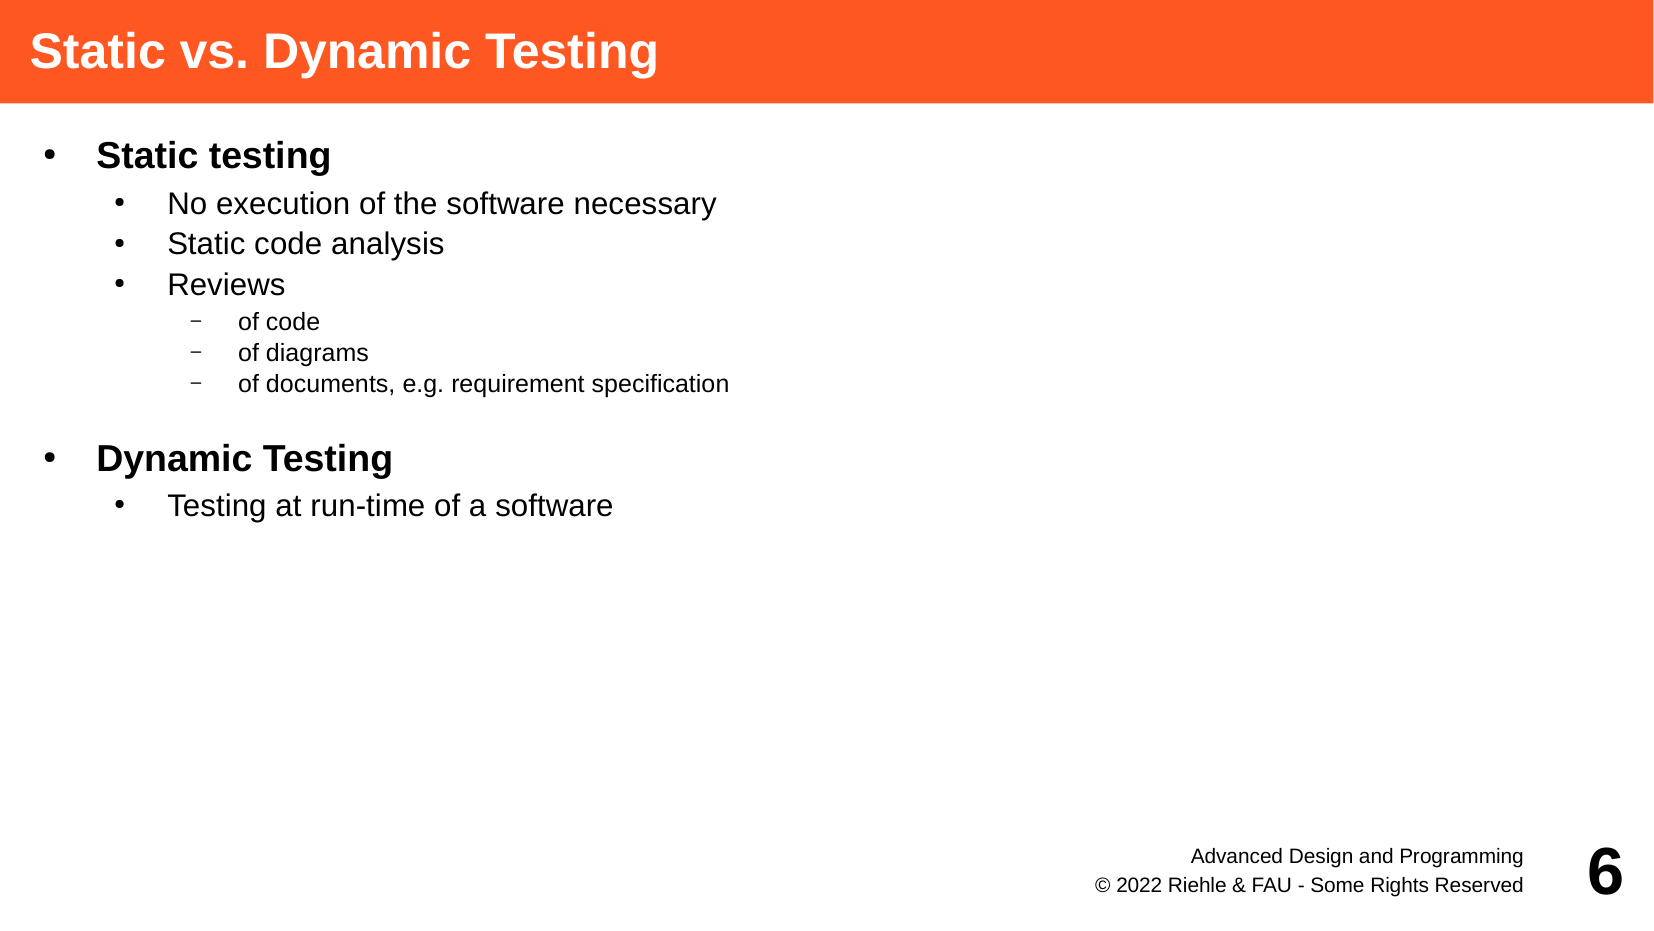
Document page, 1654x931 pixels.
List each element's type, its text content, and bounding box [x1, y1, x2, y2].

title Static vs. Dynamic Testing [0, 0, 1654, 104]
list Static testing No execution of the software necessary Static code analysis Reviews of code of diagrams of documents, e.g. requirement specification Dynamic Testing Testing at run-time of a software [25, 135, 1621, 736]
